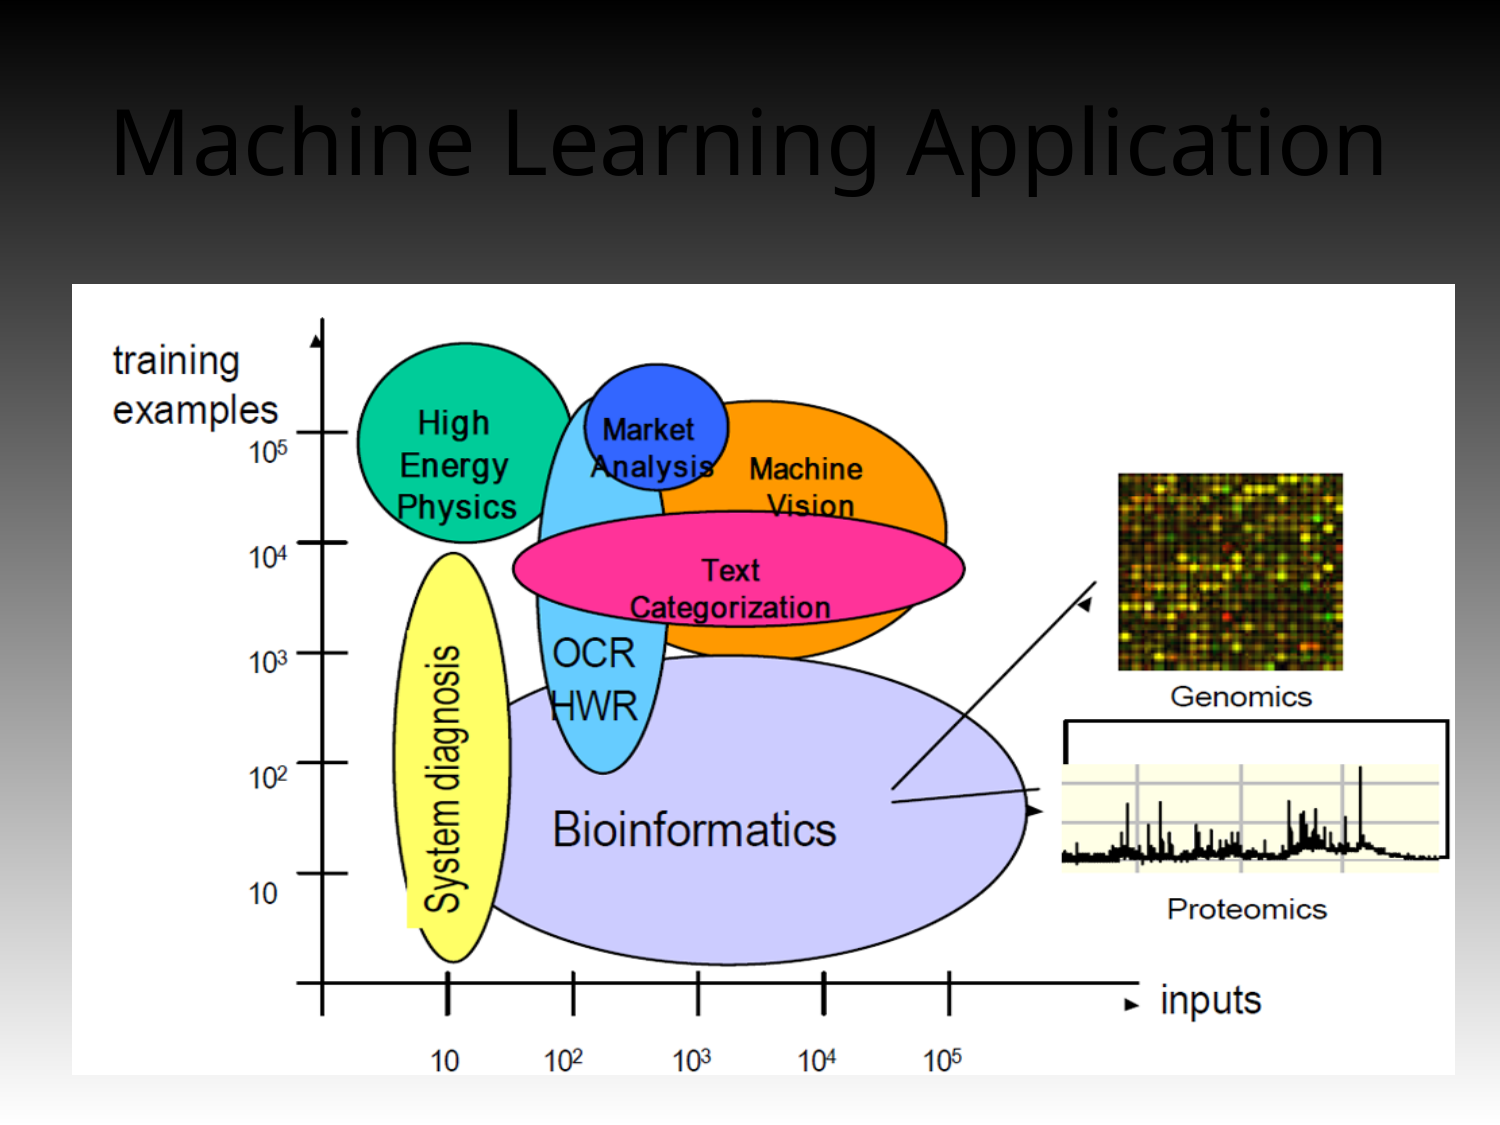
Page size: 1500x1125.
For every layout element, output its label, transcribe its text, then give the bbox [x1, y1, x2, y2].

title Machine Learning Application [75, 45, 1425, 233]
picture [72, 284, 1456, 1075]
